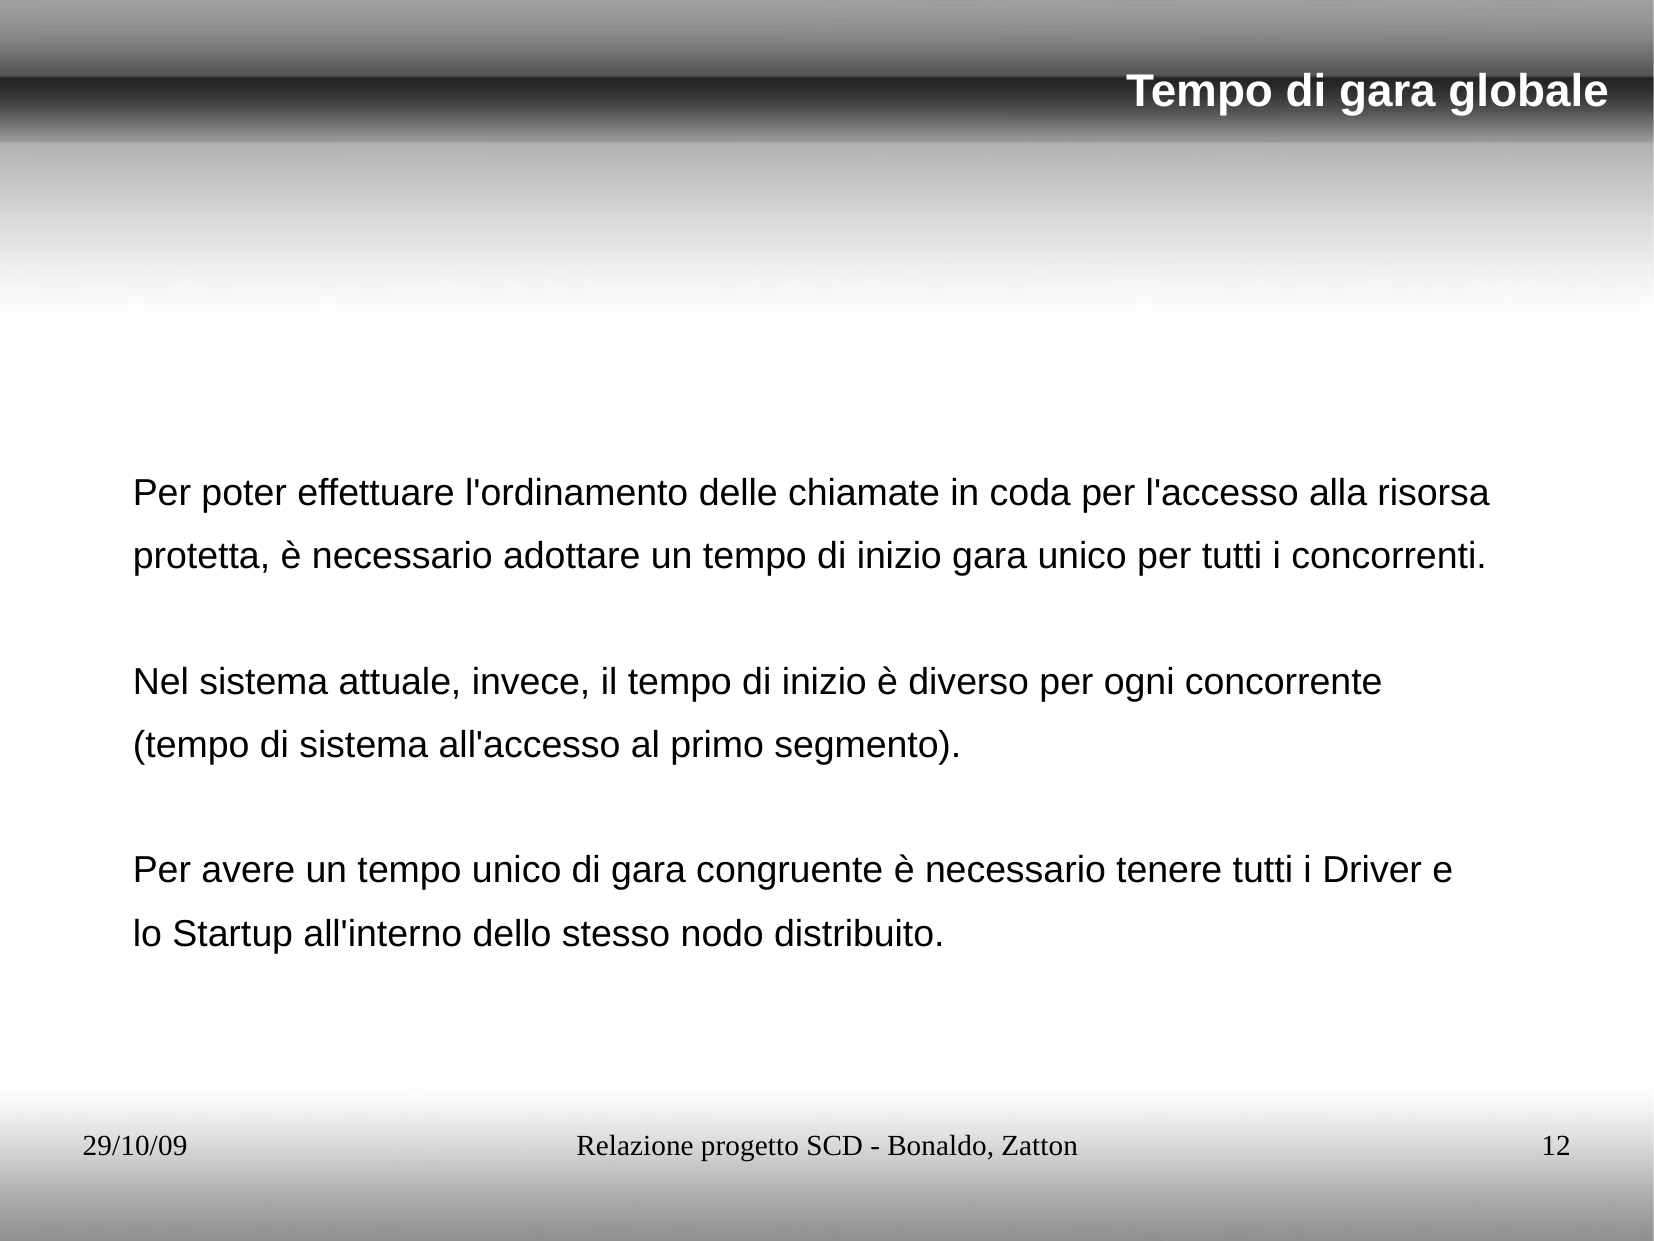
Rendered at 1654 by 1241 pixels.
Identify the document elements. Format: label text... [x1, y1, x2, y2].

text_box Tempo di gara globale [354, 31, 1625, 119]
picture [0, 0, 1654, 1241]
text_box Per poter effettuare l'ordinamento delle chiamate in coda per l'accesso alla risorsa protetta, è necessario adottare un tempo di inizio gara unico per tutti i concorrenti. Nel sistema attuale, invece, il tempo di inizio è diverso per ogni concorrente (tempo di sistema all'accesso al primo segmento). Per avere un tempo unico di gara congruente è necessario tenere tutti i Driver e lo Startup all'interno dello stesso nodo distribuito. [118, 442, 1506, 942]
